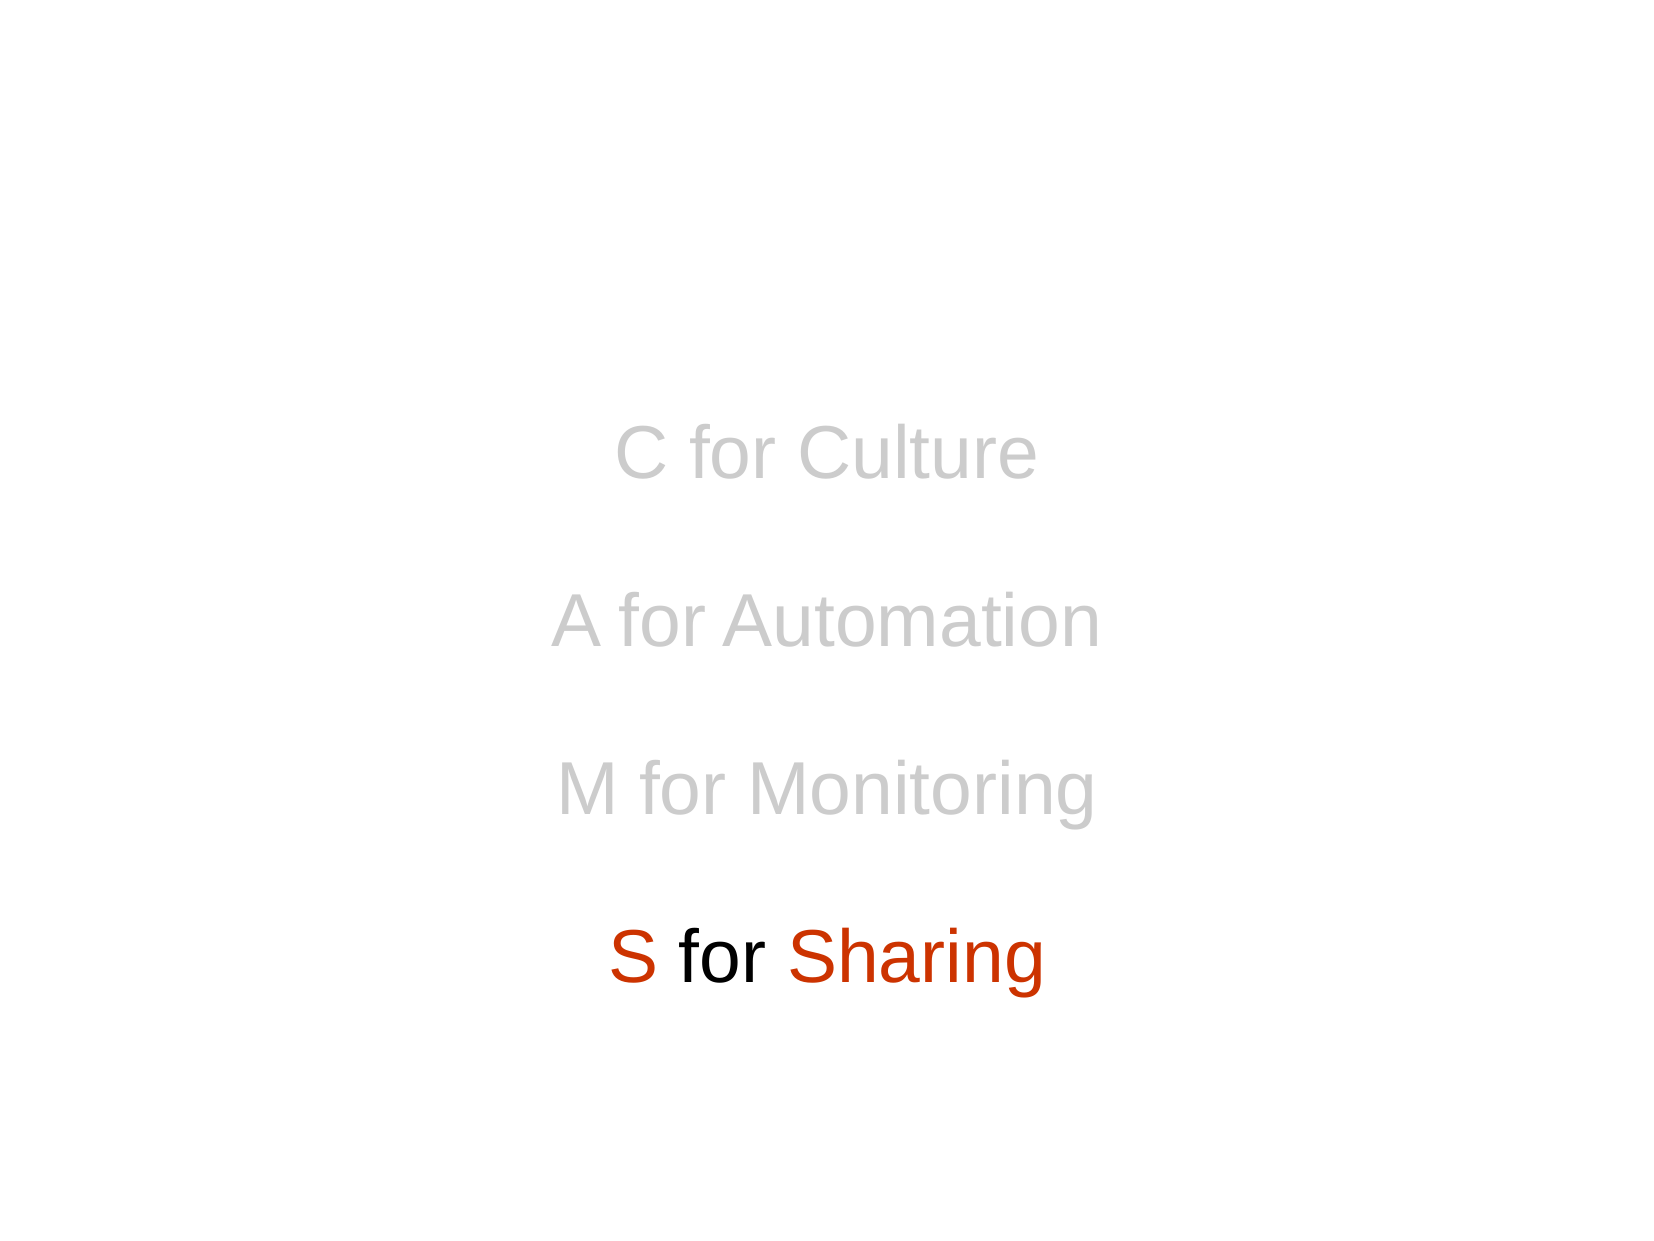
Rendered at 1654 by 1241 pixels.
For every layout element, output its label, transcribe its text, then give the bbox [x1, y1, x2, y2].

text_box C for Culture A for Automation M for Monitoring S for Sharing [537, 318, 1117, 922]
